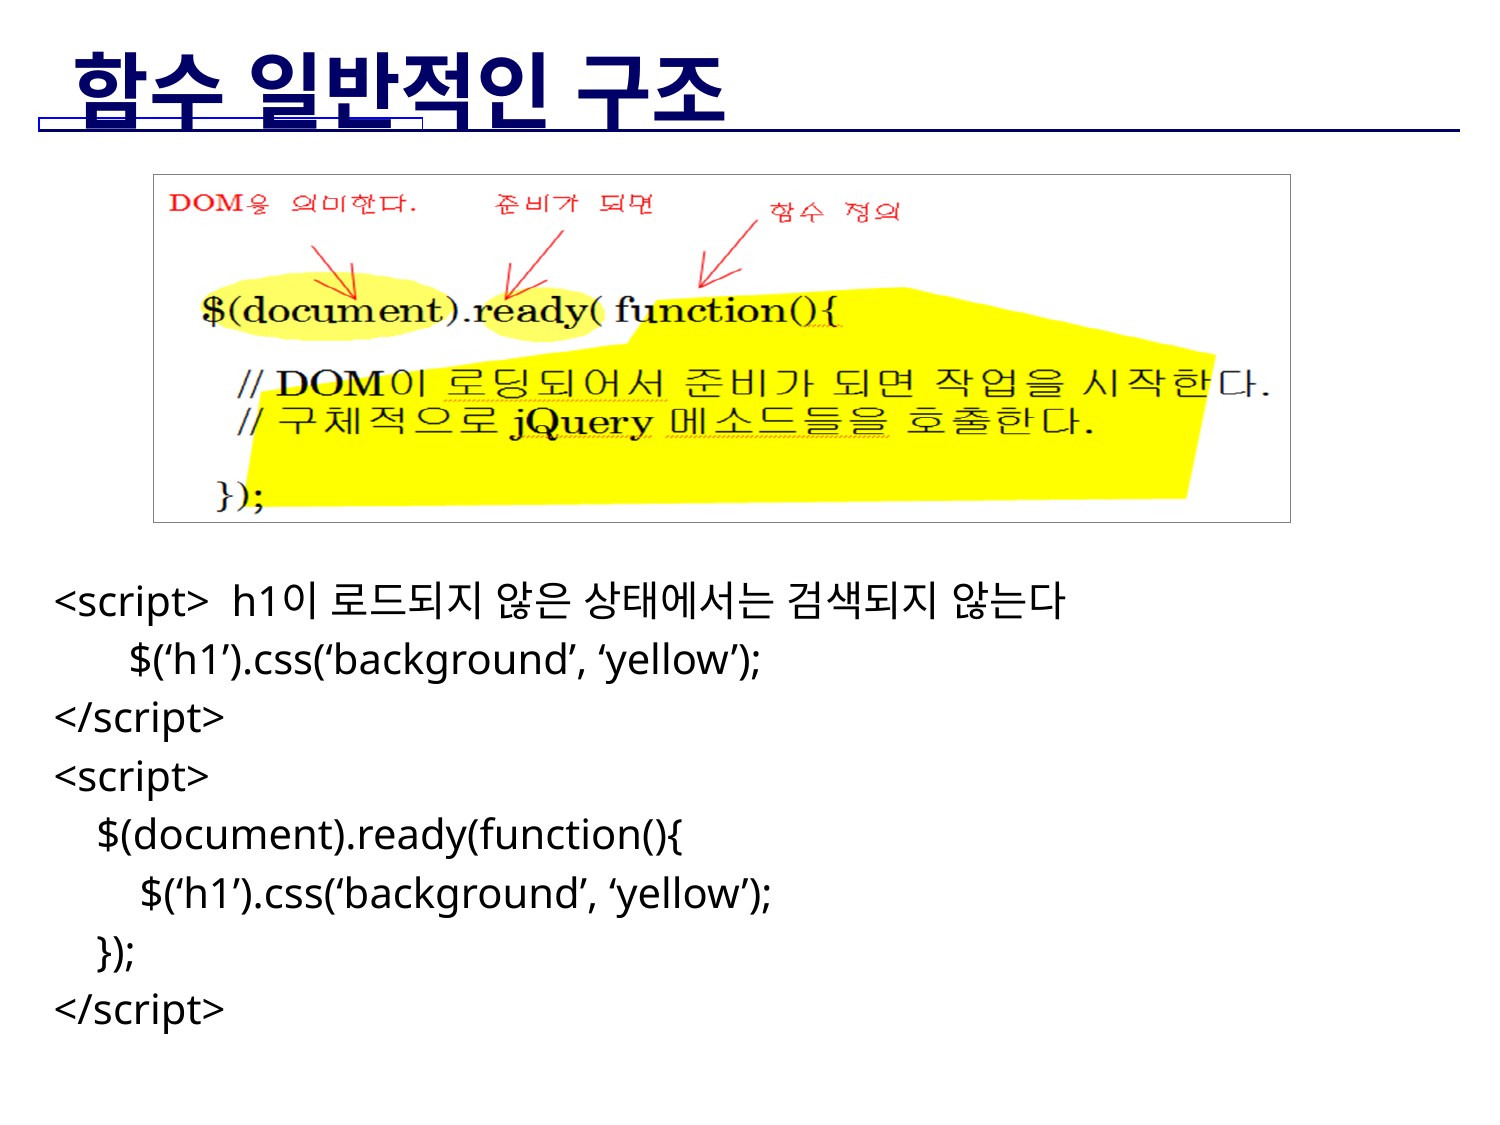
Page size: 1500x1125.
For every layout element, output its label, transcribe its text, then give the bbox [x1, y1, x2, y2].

list <script> h1이 로드되지 않은 상태에서는 검색되지 않는다 $(‘h1’).css(‘background’, ‘yellow’); </script> <script> $(document).ready(function(){ $(‘h1’).css(‘background’, ‘yellow’); }); </script> [38, 158, 1454, 1056]
title 함수 일반적인 구조 [58, 31, 1077, 110]
picture [153, 174, 1291, 523]
